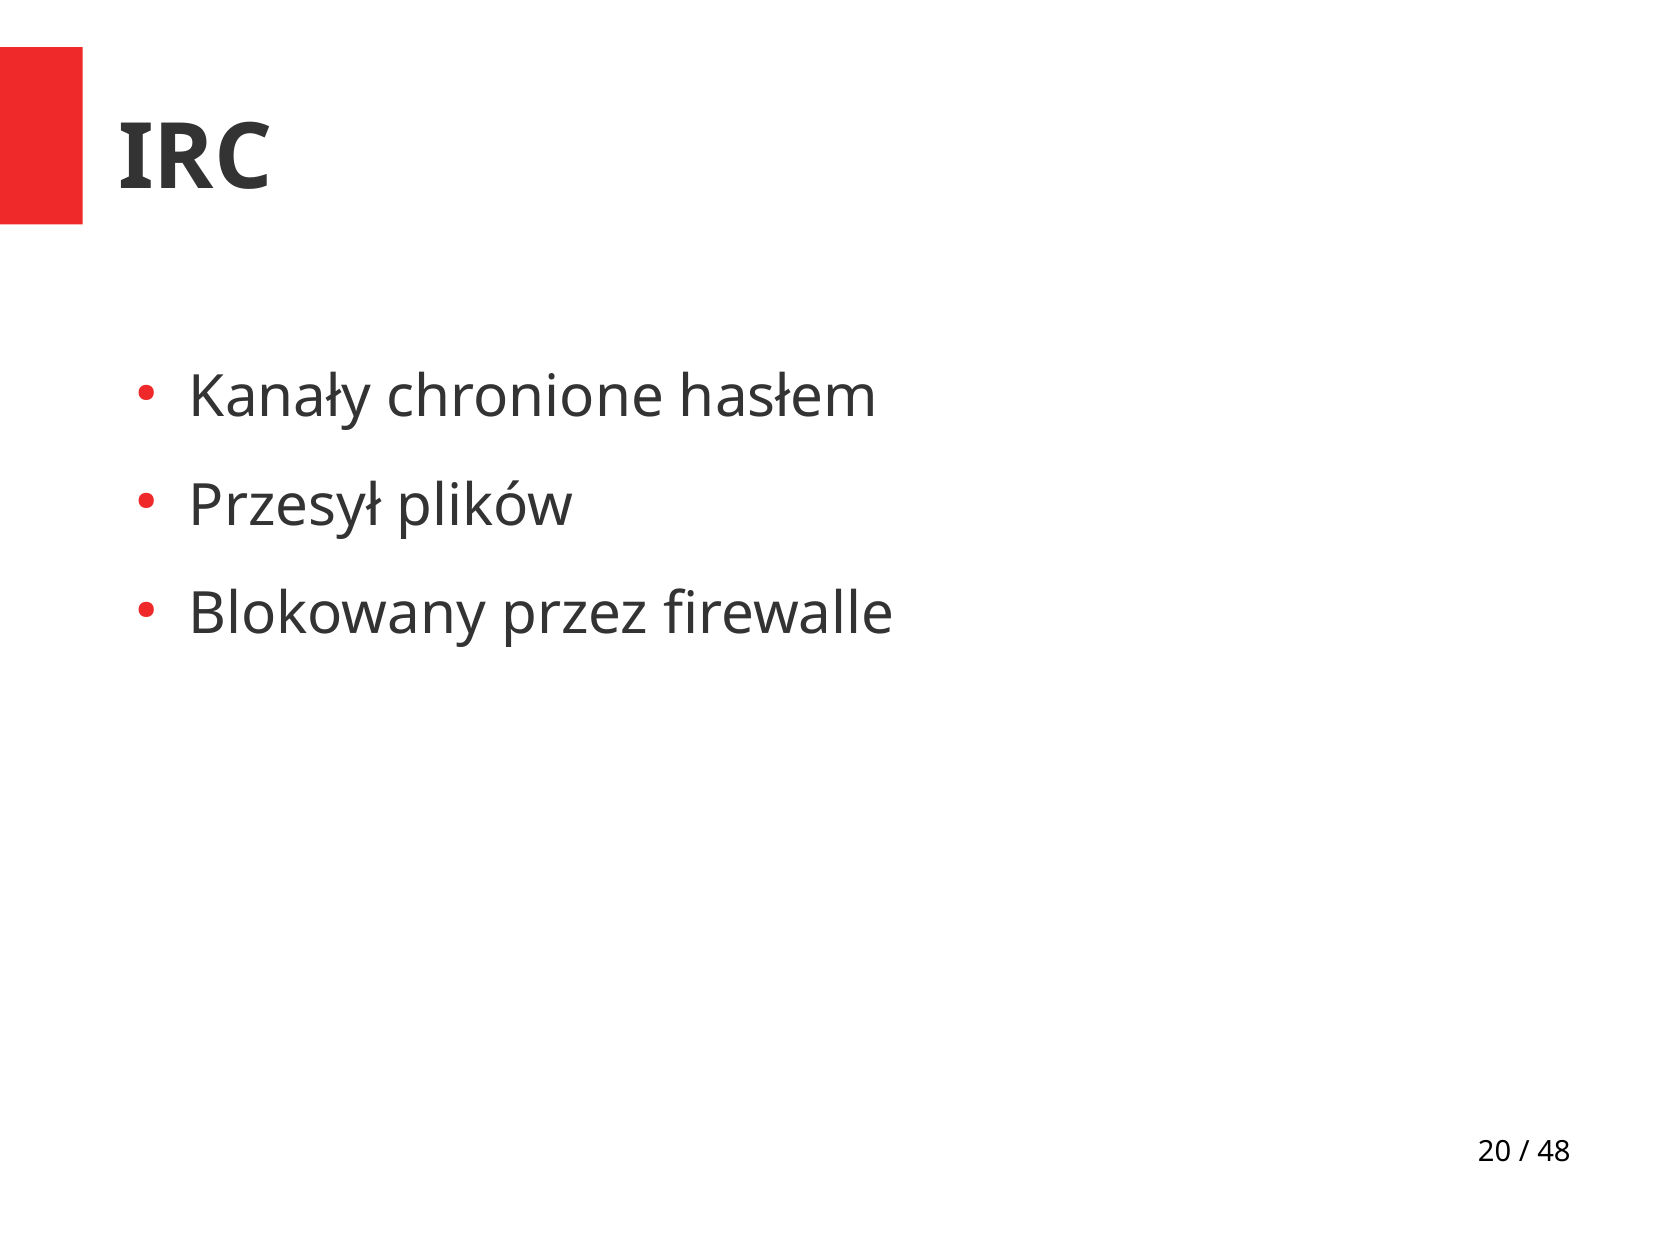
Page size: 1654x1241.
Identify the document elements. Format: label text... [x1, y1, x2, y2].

list Kanały chronione hasłem Przesył plików Blokowany przez firewalle [118, 354, 1536, 1074]
title IRC [118, 49, 1571, 257]
